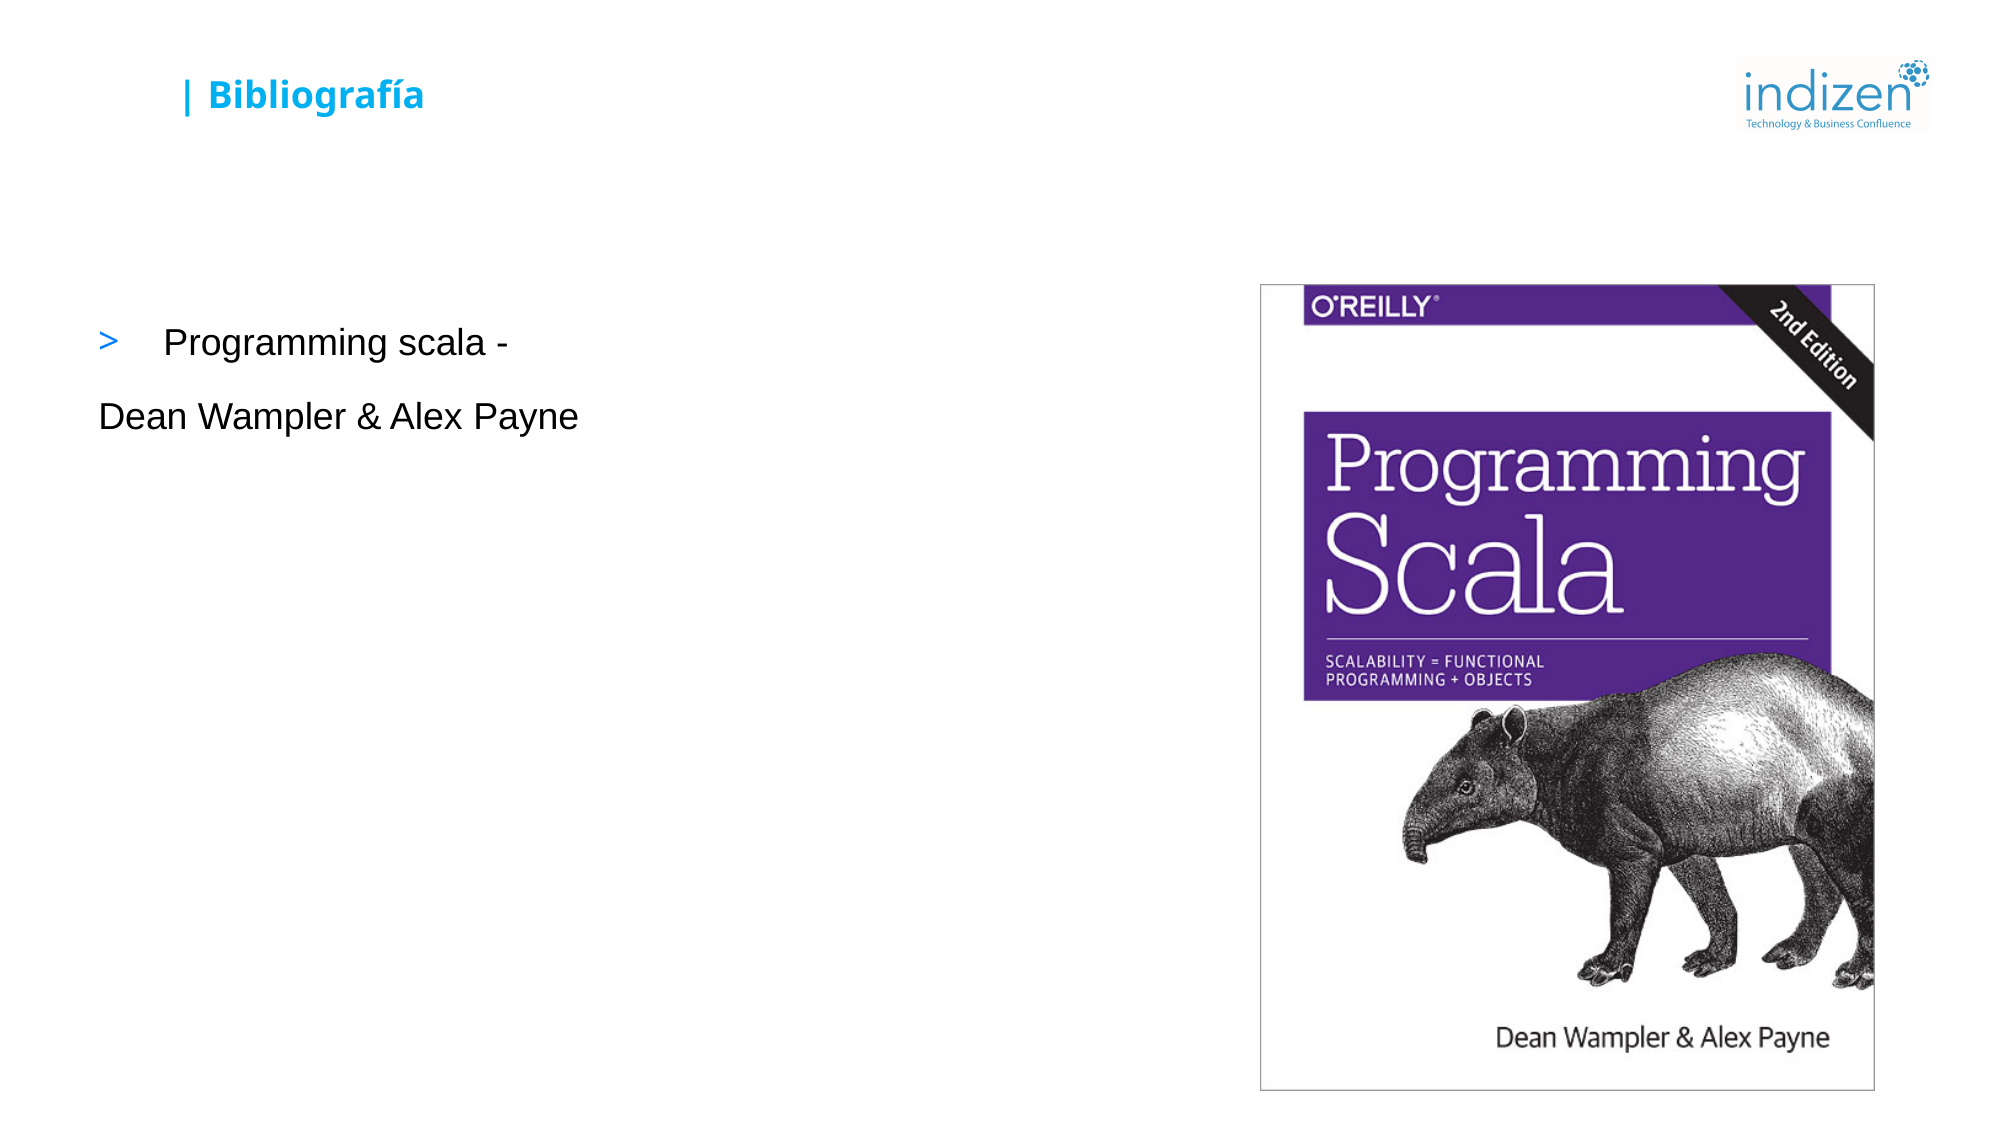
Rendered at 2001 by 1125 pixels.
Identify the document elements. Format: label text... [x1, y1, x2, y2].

list Programming scala - Dean Wampler & Alex Payne [98, 315, 1111, 1081]
text_box | Bibliografía [157, 61, 1276, 127]
picture [1737, 57, 1931, 133]
picture [1260, 284, 1875, 1091]
